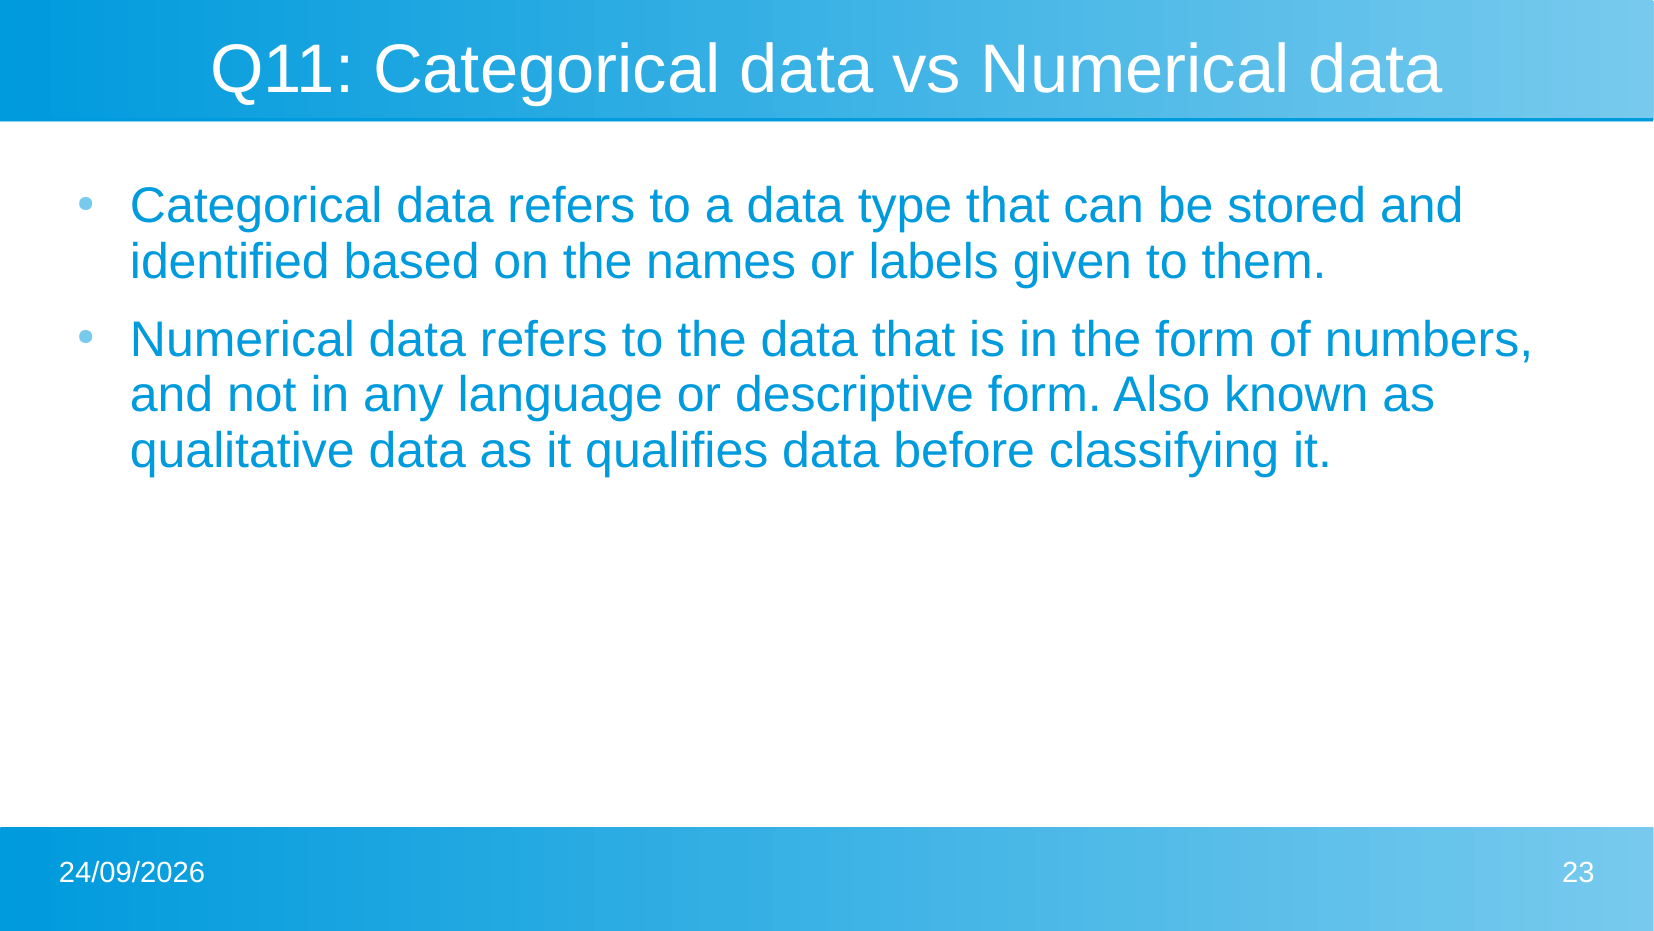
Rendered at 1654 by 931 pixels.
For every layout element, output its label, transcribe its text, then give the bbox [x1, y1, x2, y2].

title Q11: Categorical data vs Numerical data [59, 29, 1595, 108]
list Categorical data refers to a data type that can be stored and identified based on the names or labels given to them. Numerical data refers to the data that is in the form of numbers, and not in any language or descriptive form. Also known as qualitative data as it qualifies data before classifying it. [59, 177, 1595, 768]
